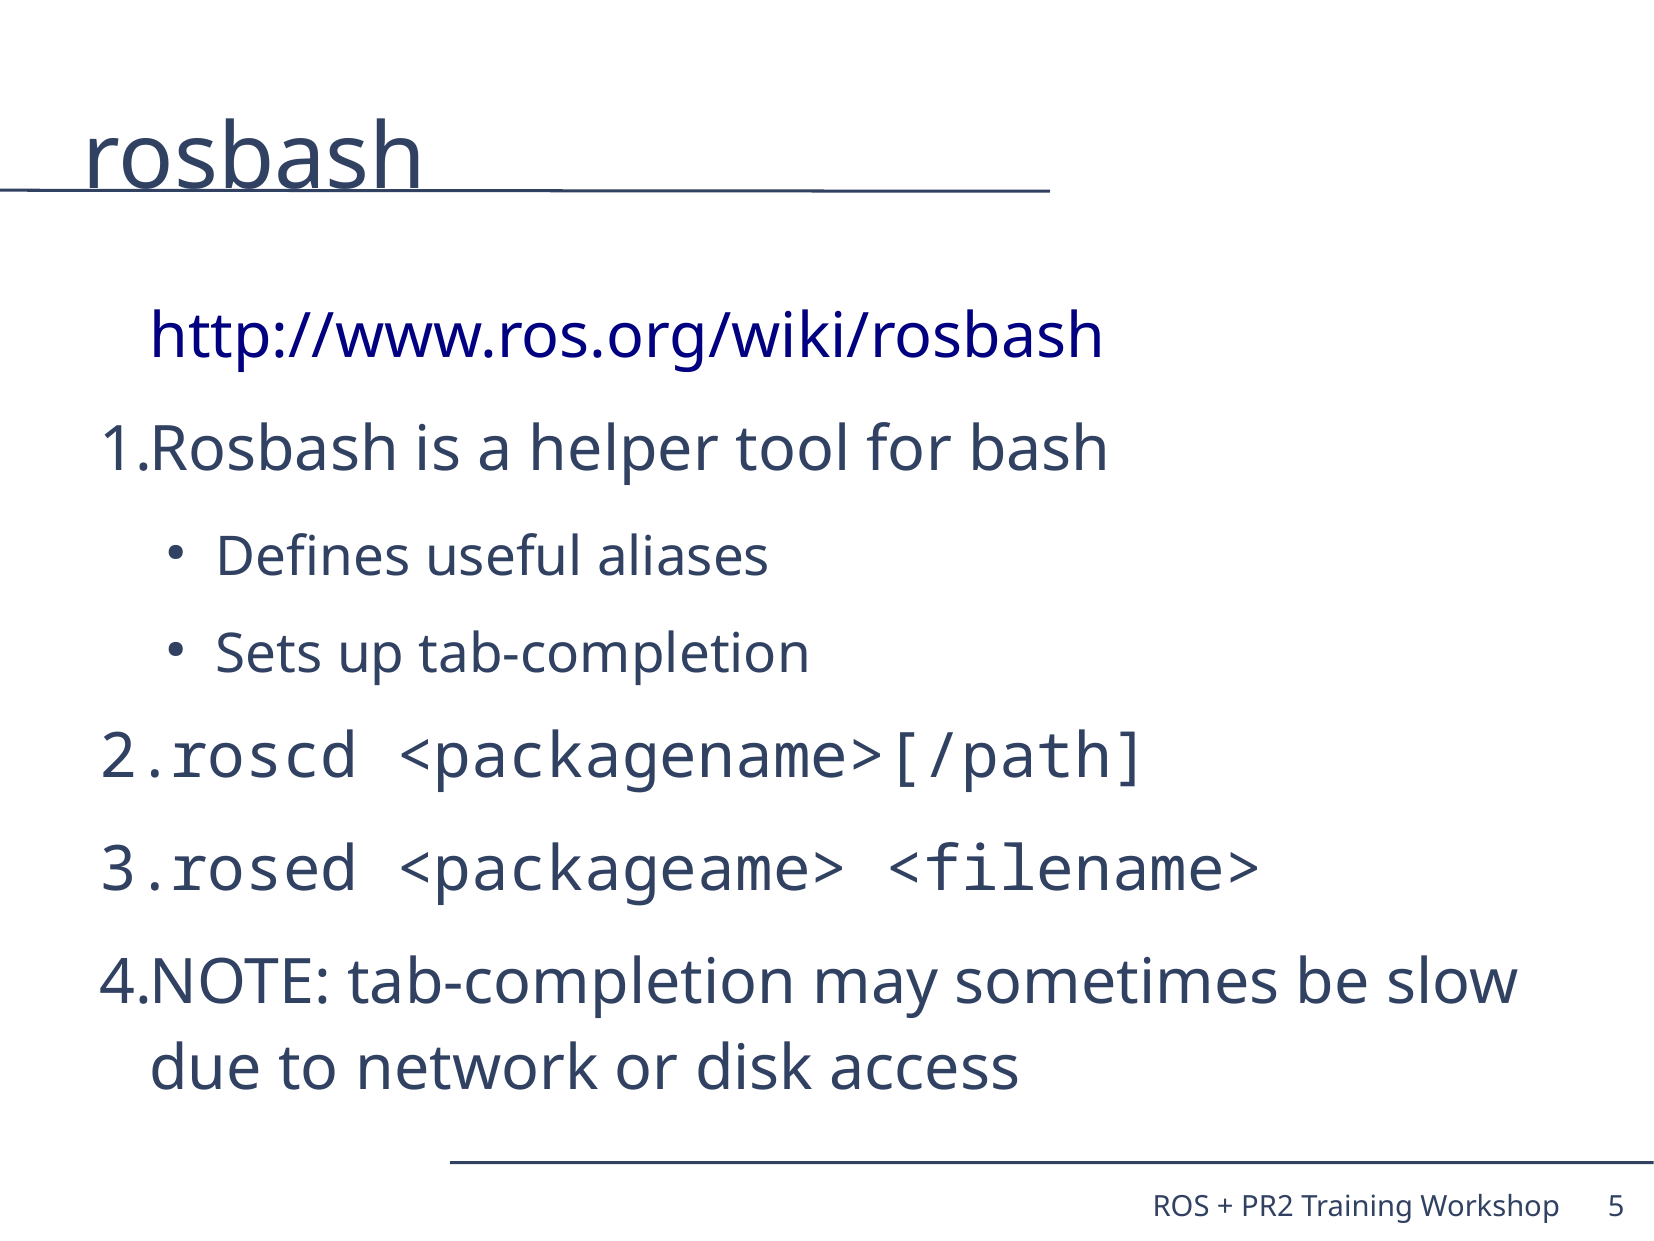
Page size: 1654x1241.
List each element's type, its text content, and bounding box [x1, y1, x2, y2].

list http://www.ros.org/wiki/rosbash Rosbash is a helper tool for bash Defines useful aliases Sets up tab-completion roscd <packagename>[/path] rosed <packageame> <filename> NOTE: tab-completion may sometimes be slow due to network or disk access [82, 290, 1571, 1109]
title rosbash [82, 56, 1571, 250]
